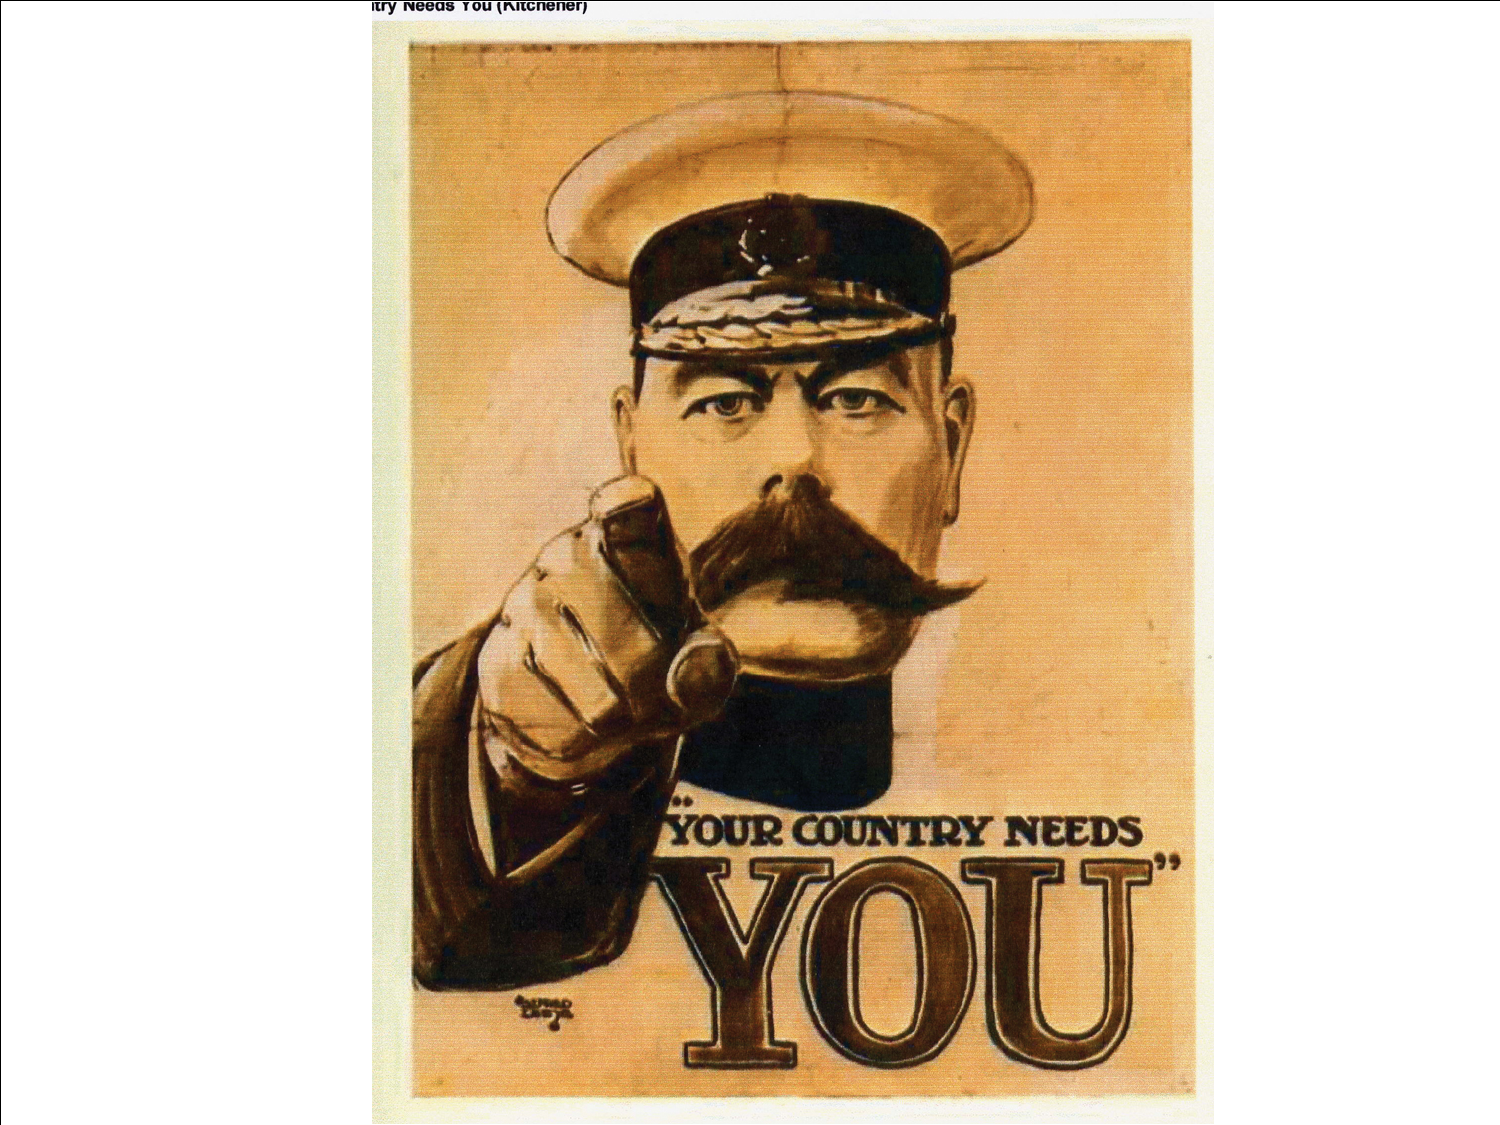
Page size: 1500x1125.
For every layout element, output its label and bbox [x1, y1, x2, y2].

picture [372, 2, 1214, 1124]
